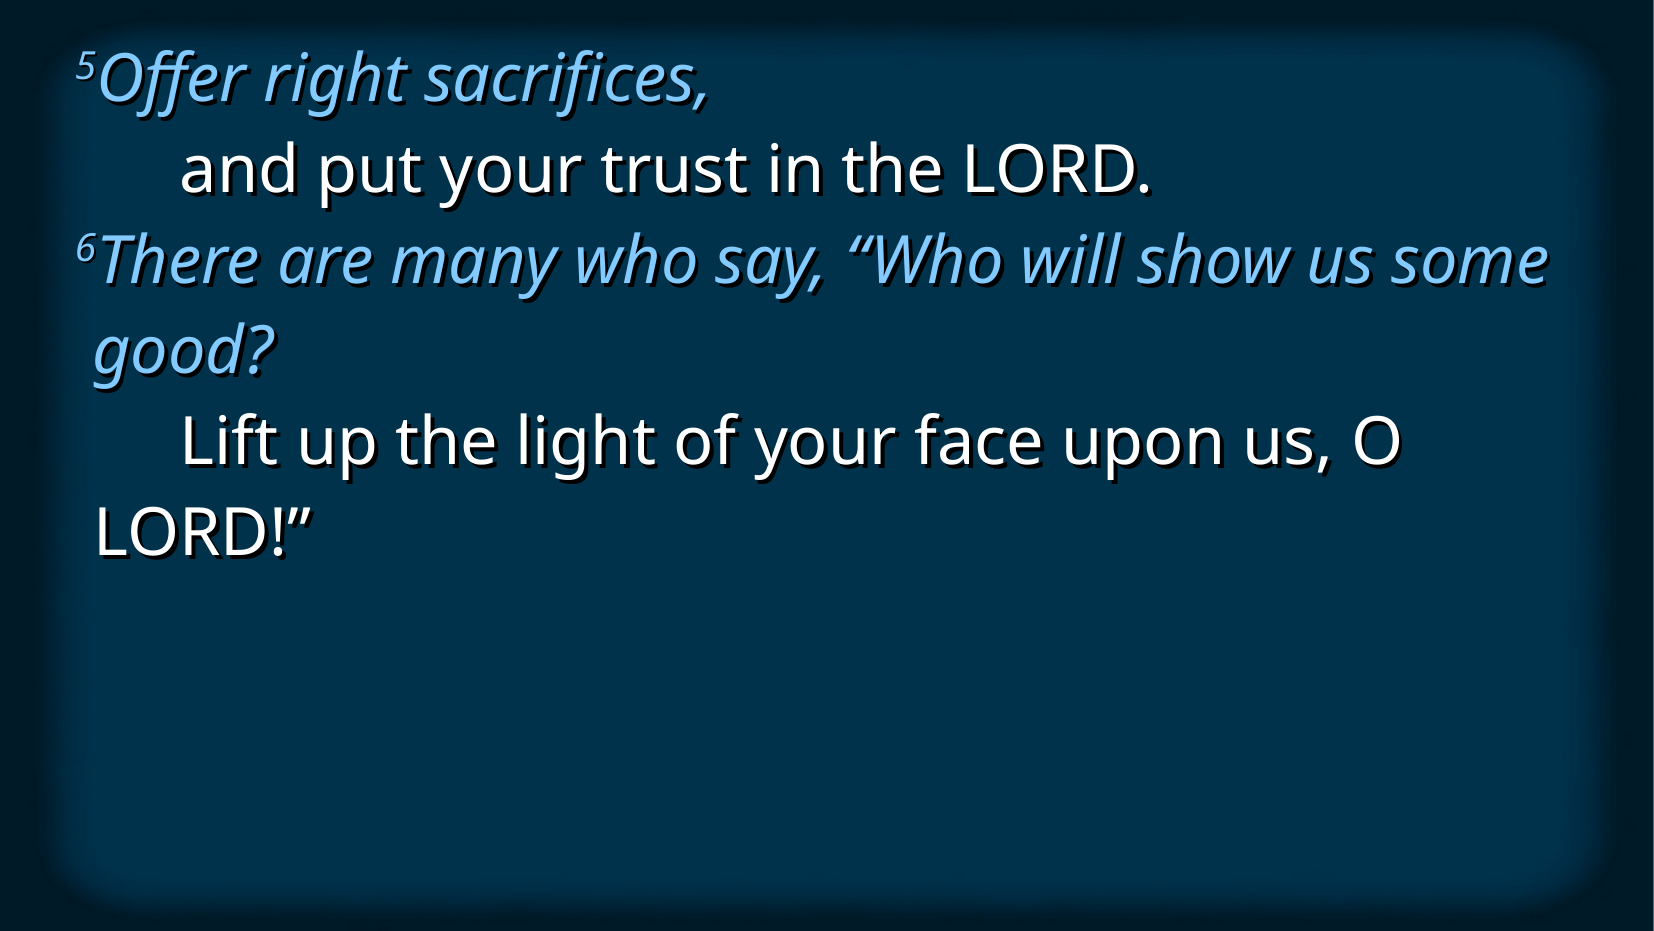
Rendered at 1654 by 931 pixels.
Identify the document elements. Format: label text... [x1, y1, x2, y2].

picture [0, 0, 1654, 931]
text_box 5Offer right sacrifices, and put your trust in the LORD. 6There are many who say, “Who will show us some good? Lift up the light of your face upon us, O LORD!” [60, 23, 1591, 482]
